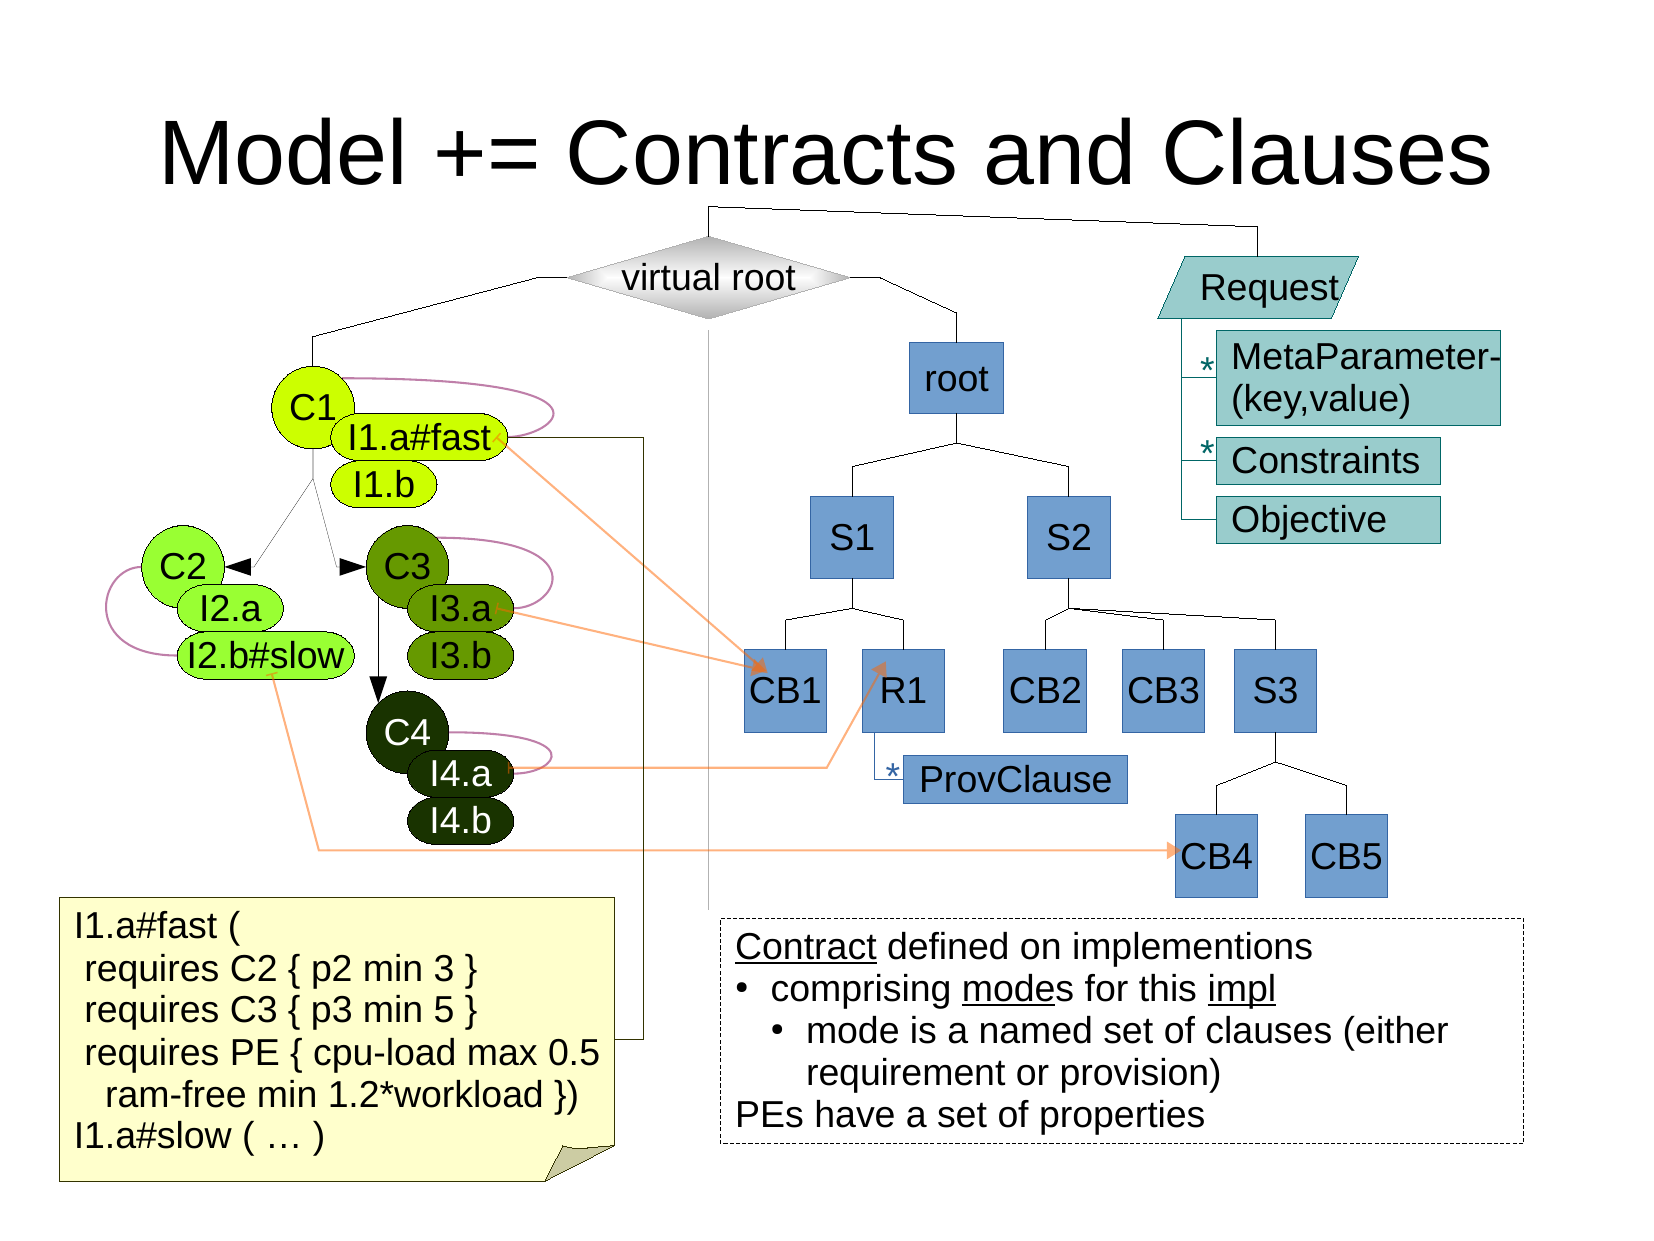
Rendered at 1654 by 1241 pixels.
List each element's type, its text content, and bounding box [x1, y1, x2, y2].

text_box CB1 [744, 655, 753, 666]
text_box I3.a [407, 584, 514, 632]
text_box R1 [862, 649, 945, 733]
text_box * [1185, 425, 1230, 483]
text_box CB5 [1305, 814, 1388, 898]
text_box CB4 [1175, 814, 1258, 898]
text_box S2 [1027, 496, 1111, 579]
text_box * [1185, 342, 1230, 400]
text_box CB1 [744, 649, 827, 733]
text_box ProvClause [916, 755, 1128, 804]
text_box * [870, 747, 916, 805]
text_box CB3 [1122, 649, 1205, 733]
text_box C2 [141, 525, 225, 608]
text_box S3 [1234, 649, 1317, 733]
text_box root [909, 342, 1004, 414]
text_box Contract defined on implementions comprising modes for this impl mode is a named set of clauses (either requirement or provision) PEs have a set of properties [720, 918, 1524, 1144]
text_box I2.a [177, 584, 284, 632]
text_box C3 [366, 525, 449, 609]
text_box I1.a#fast [330, 413, 508, 461]
text_box MetaParameter- (key,value) [1216, 330, 1501, 426]
text_box CB2 [1003, 649, 1087, 733]
text_box Constraints [1216, 437, 1441, 485]
text_box I4.b [407, 797, 514, 845]
text_box R1 [886, 680, 900, 690]
title Model += Contracts and Clauses [82, 49, 1571, 257]
text_box virtual root [567, 257, 850, 319]
text_box C4 [366, 690, 449, 774]
text_box S1 [810, 496, 894, 579]
text_box I2.b#slow [177, 631, 355, 680]
text_box I3.b [407, 631, 514, 680]
text_box I4.a [407, 750, 514, 797]
text_box I1.b [330, 460, 438, 508]
text_box I1.a#fast ( requires C2 { p2 min 3 } requires C3 { p3 min 5 } requires PE { cpu-load max 0.5 ram-free min 1.2*workload }) I1.a#slow ( … ) [59, 897, 615, 1182]
text_box Request [1157, 256, 1359, 319]
text_box C1 [271, 366, 355, 449]
text_box Objective [1216, 496, 1441, 544]
